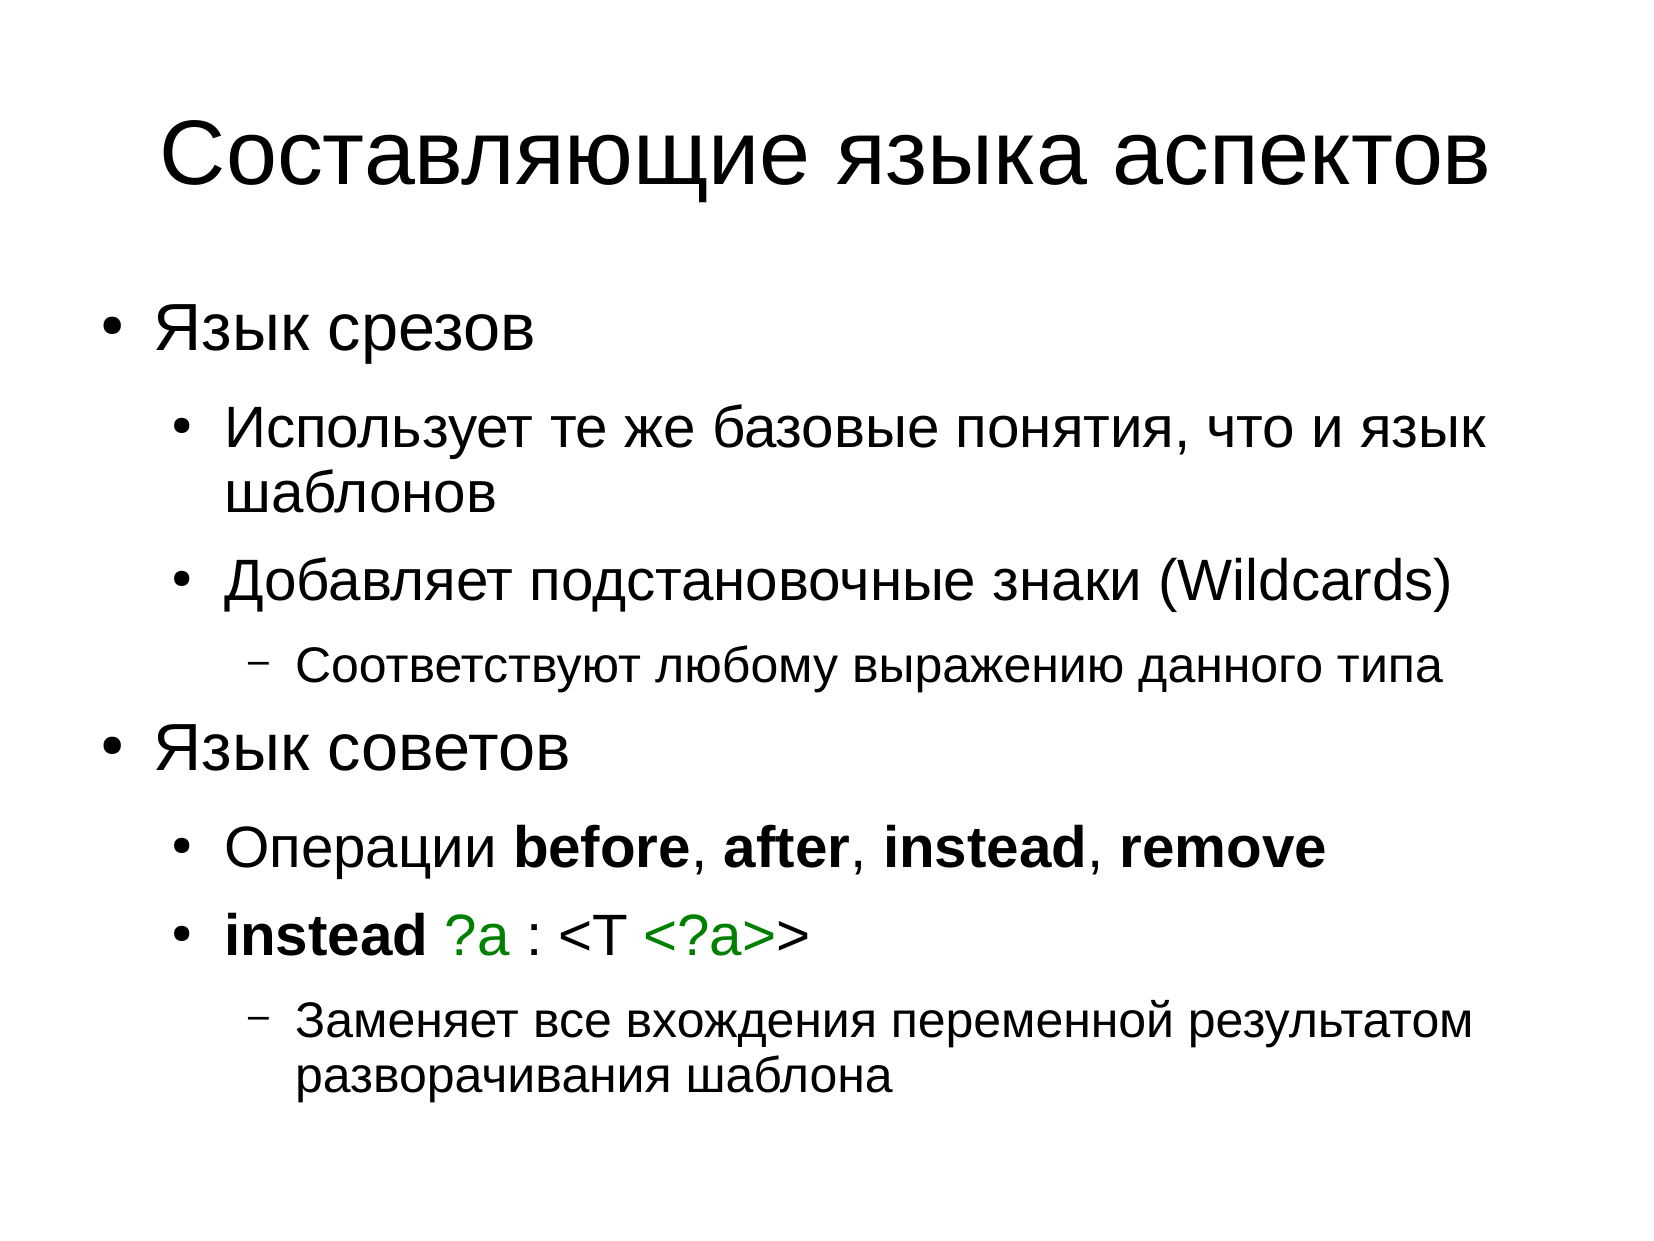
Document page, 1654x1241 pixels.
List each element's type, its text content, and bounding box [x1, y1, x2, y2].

title Составляющие языка аспектов [82, 56, 1571, 250]
list Язык срезов Использует те же базовые понятия, что и язык шаблонов Добавляет подстановочные знаки (Wildcards) Соответствуют любому выражению данного типа Язык советов Операции before, after, instead, remove instead ?a : <T <?a>> Заменяет все вхождения переменной результатом разворачивания шаблона [82, 290, 1571, 1109]
